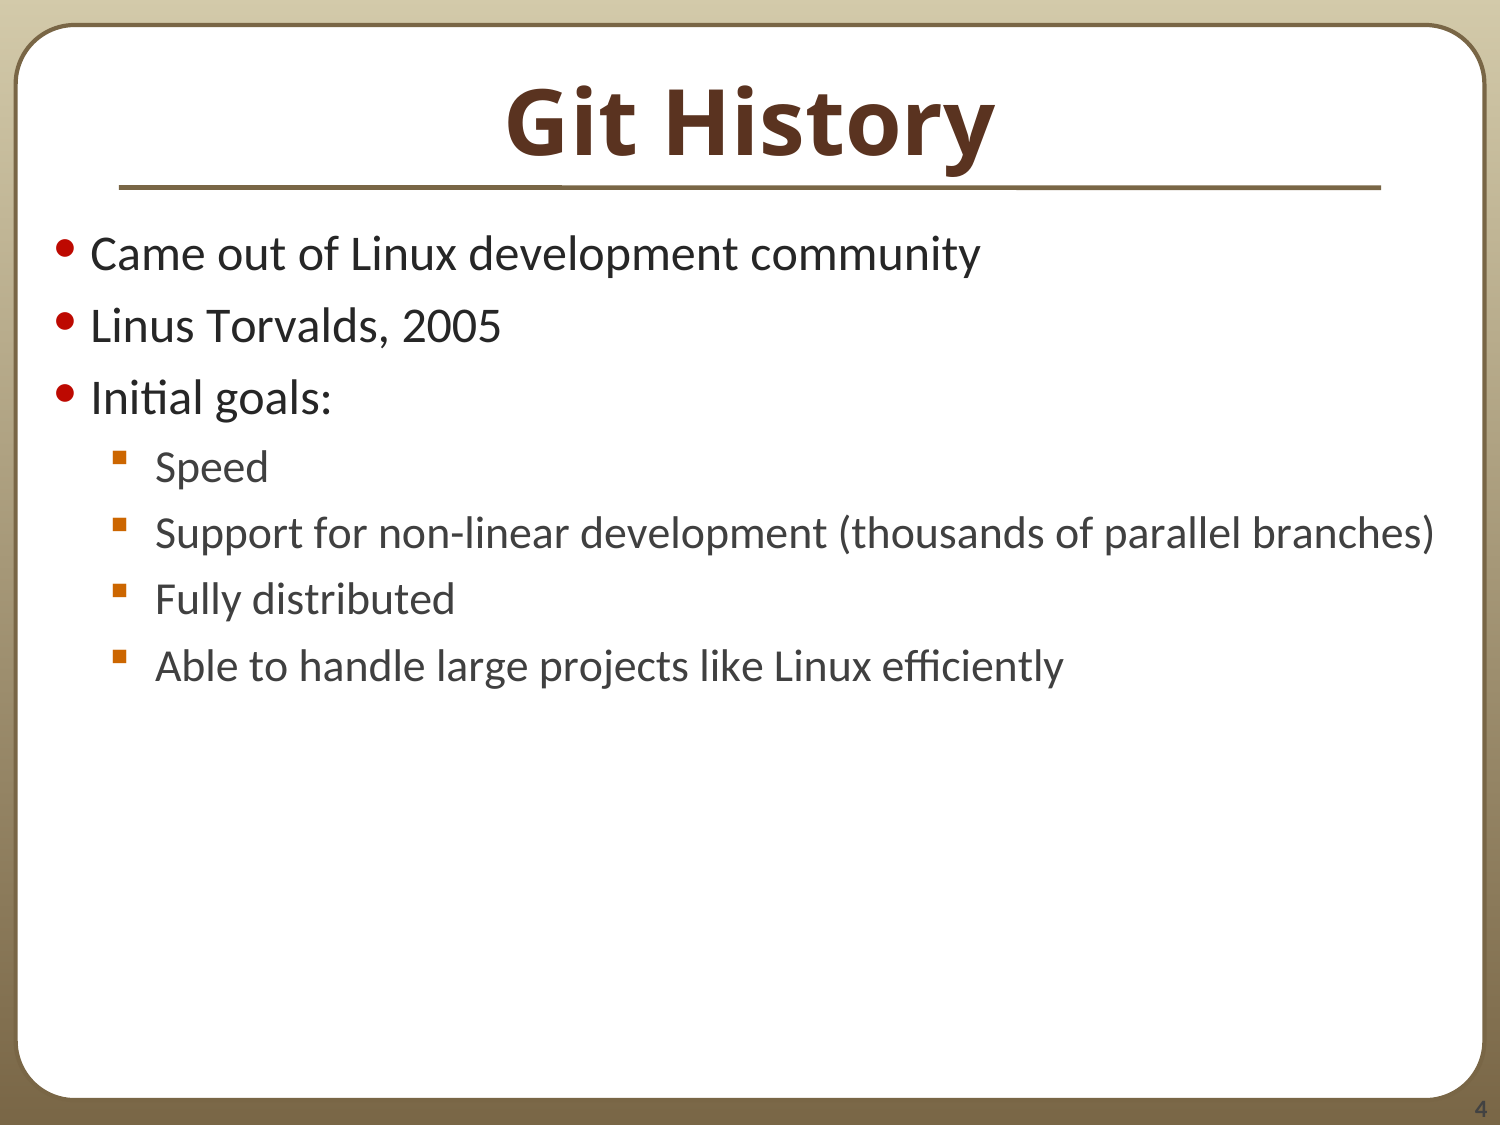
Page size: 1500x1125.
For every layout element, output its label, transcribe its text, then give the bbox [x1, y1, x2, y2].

title Git History [0, 24, 1500, 212]
list Came out of Linux development community Linus Torvalds, 2005 Initial goals: Speed Support for non-linear development (thousands of parallel branches) Fully distributed Able to handle large projects like Linux efficiently [0, 212, 1500, 963]
